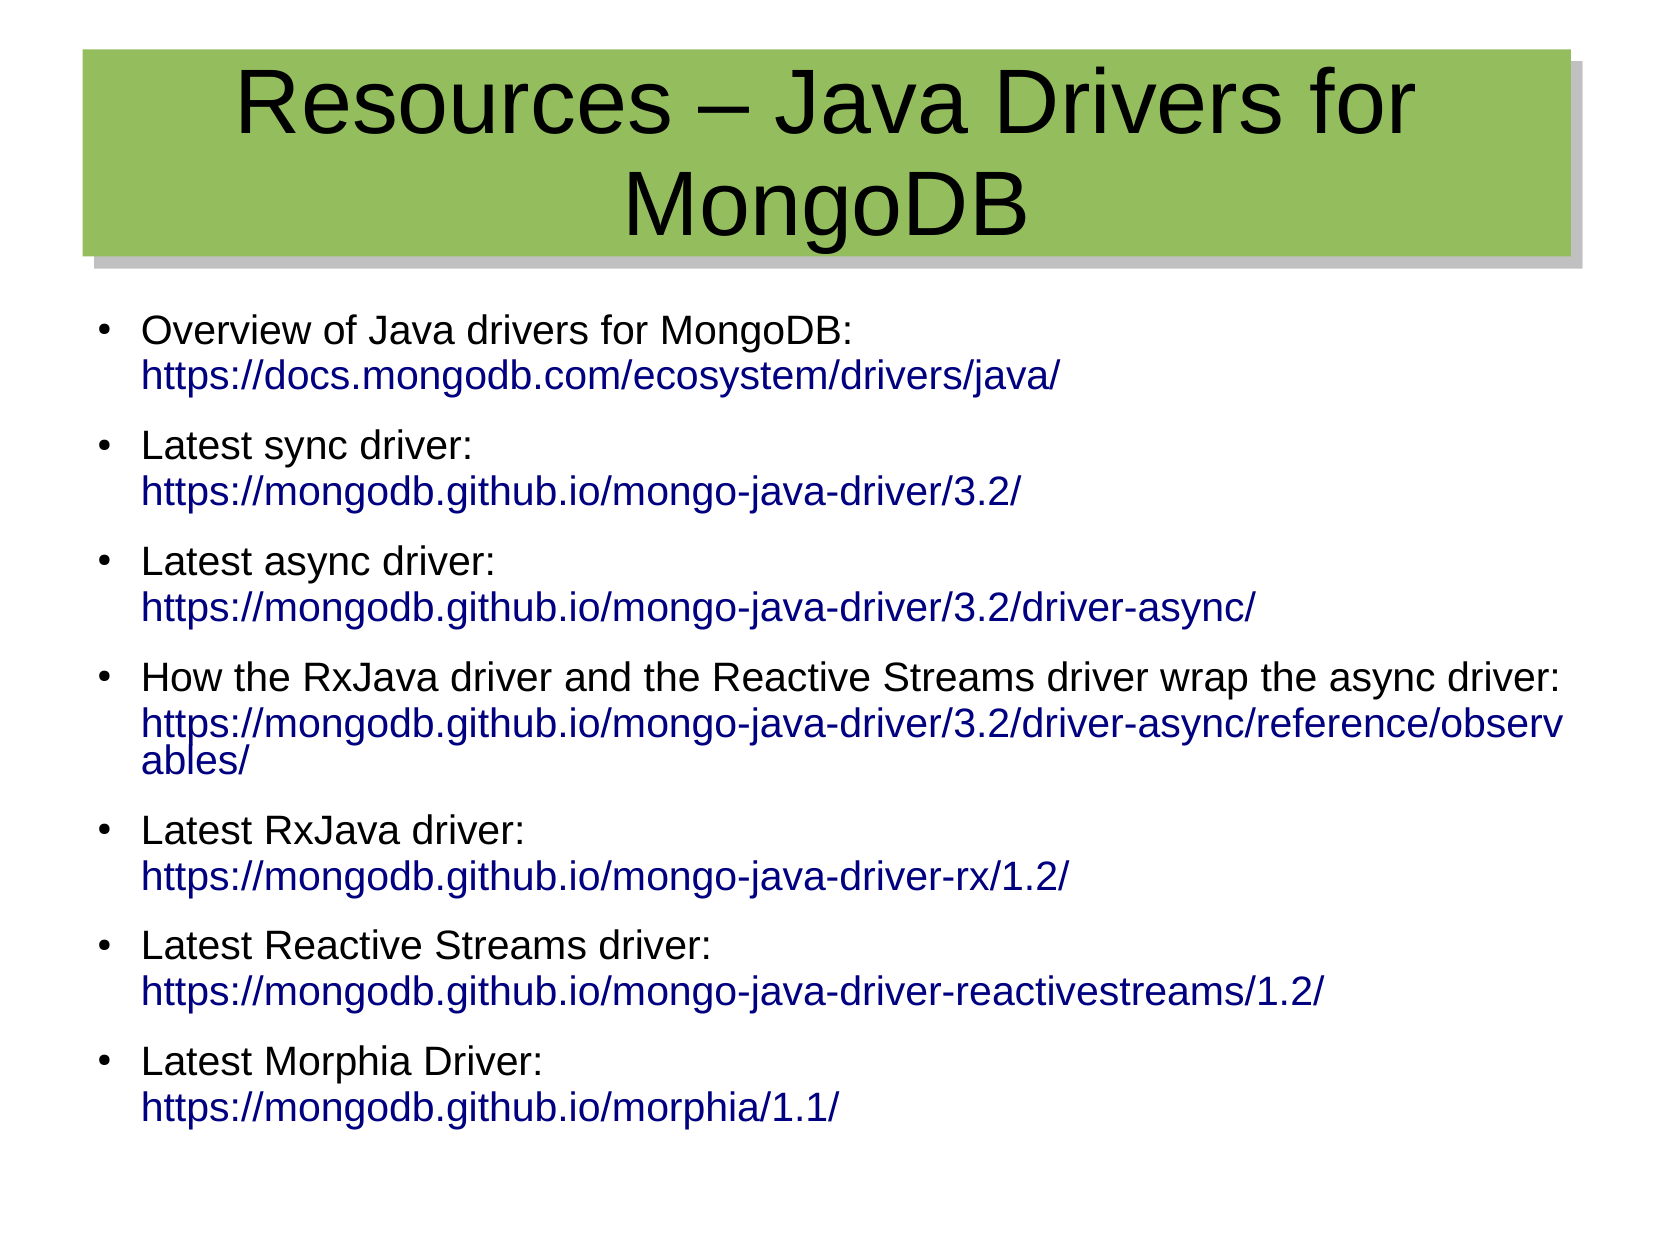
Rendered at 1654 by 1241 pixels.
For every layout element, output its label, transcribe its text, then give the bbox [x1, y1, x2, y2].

title Resources – Java Drivers for MongoDB [82, 49, 1571, 257]
list Overview of Java drivers for MongoDB: https://docs.mongodb.com/ecosystem/drivers/java/ Latest sync driver: https://mongodb.github.io/mongo-java-driver/3.2/ Latest async driver: https://mongodb.github.io/mongo-java-driver/3.2/driver-async/ How the RxJava driver and the Reactive Streams driver wrap the async driver: https://mongodb.github.io/mongo-java-driver/3.2/driver-async/reference/observables/ Latest RxJava driver: https://mongodb.github.io/mongo-java-driver-rx/1.2/ Latest Reactive Streams driver: https://mongodb.github.io/mongo-java-driver-reactivestreams/1.2/ Latest Morphia Driver: https://mongodb.github.io/morphia/1.1/ [82, 307, 1571, 1111]
